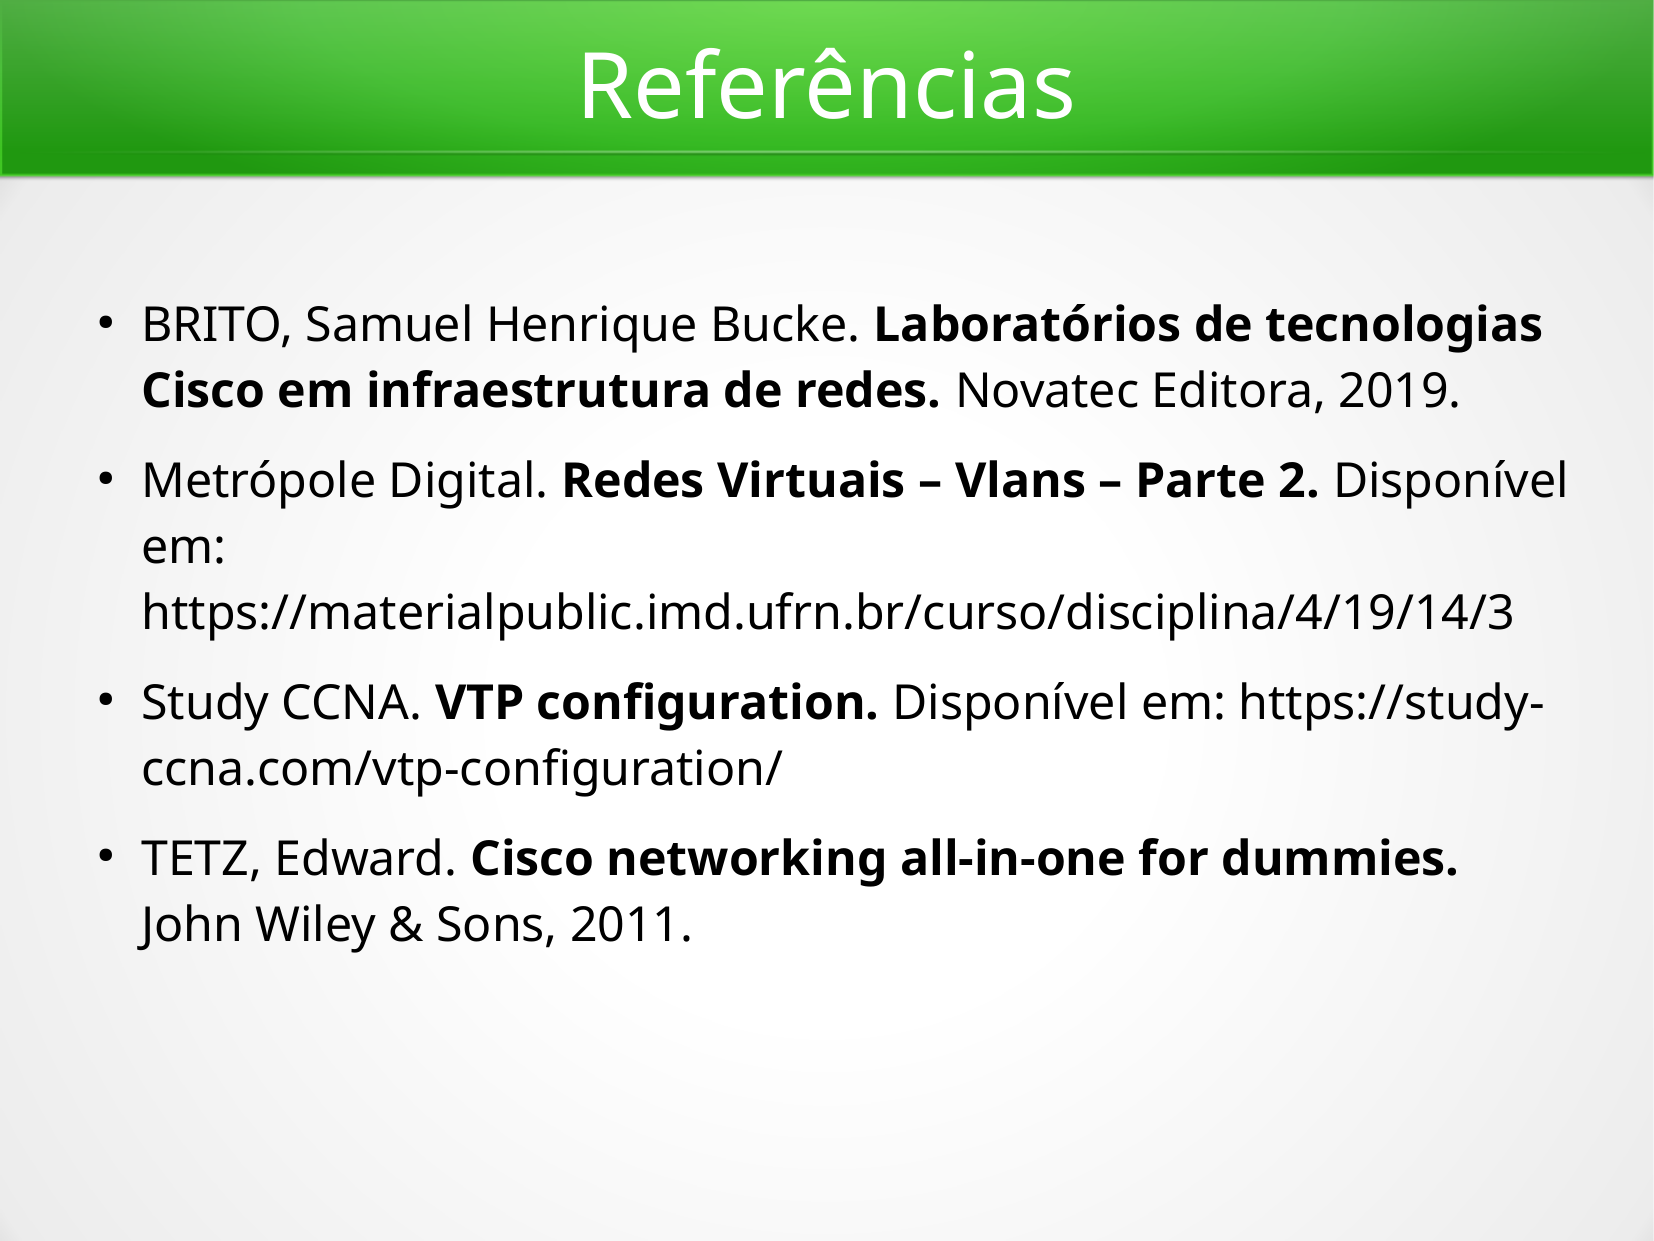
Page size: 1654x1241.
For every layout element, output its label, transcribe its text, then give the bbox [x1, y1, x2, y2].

picture [0, 0, 1654, 1241]
list BRITO, Samuel Henrique Bucke. Laboratórios de tecnologias Cisco em infraestrutura de redes. Novatec Editora, 2019. Metrópole Digital. Redes Virtuais – Vlans – Parte 2. Disponível em: https://materialpublic.imd.ufrn.br/curso/disciplina/4/19/14/3 Study CCNA. VTP configuration. Disponível em: https://study-ccna.com/vtp-configuration/ TETZ, Edward. Cisco networking all-in-one for dummies. John Wiley & Sons, 2011. [82, 290, 1571, 1010]
title Referências [82, 11, 1571, 154]
